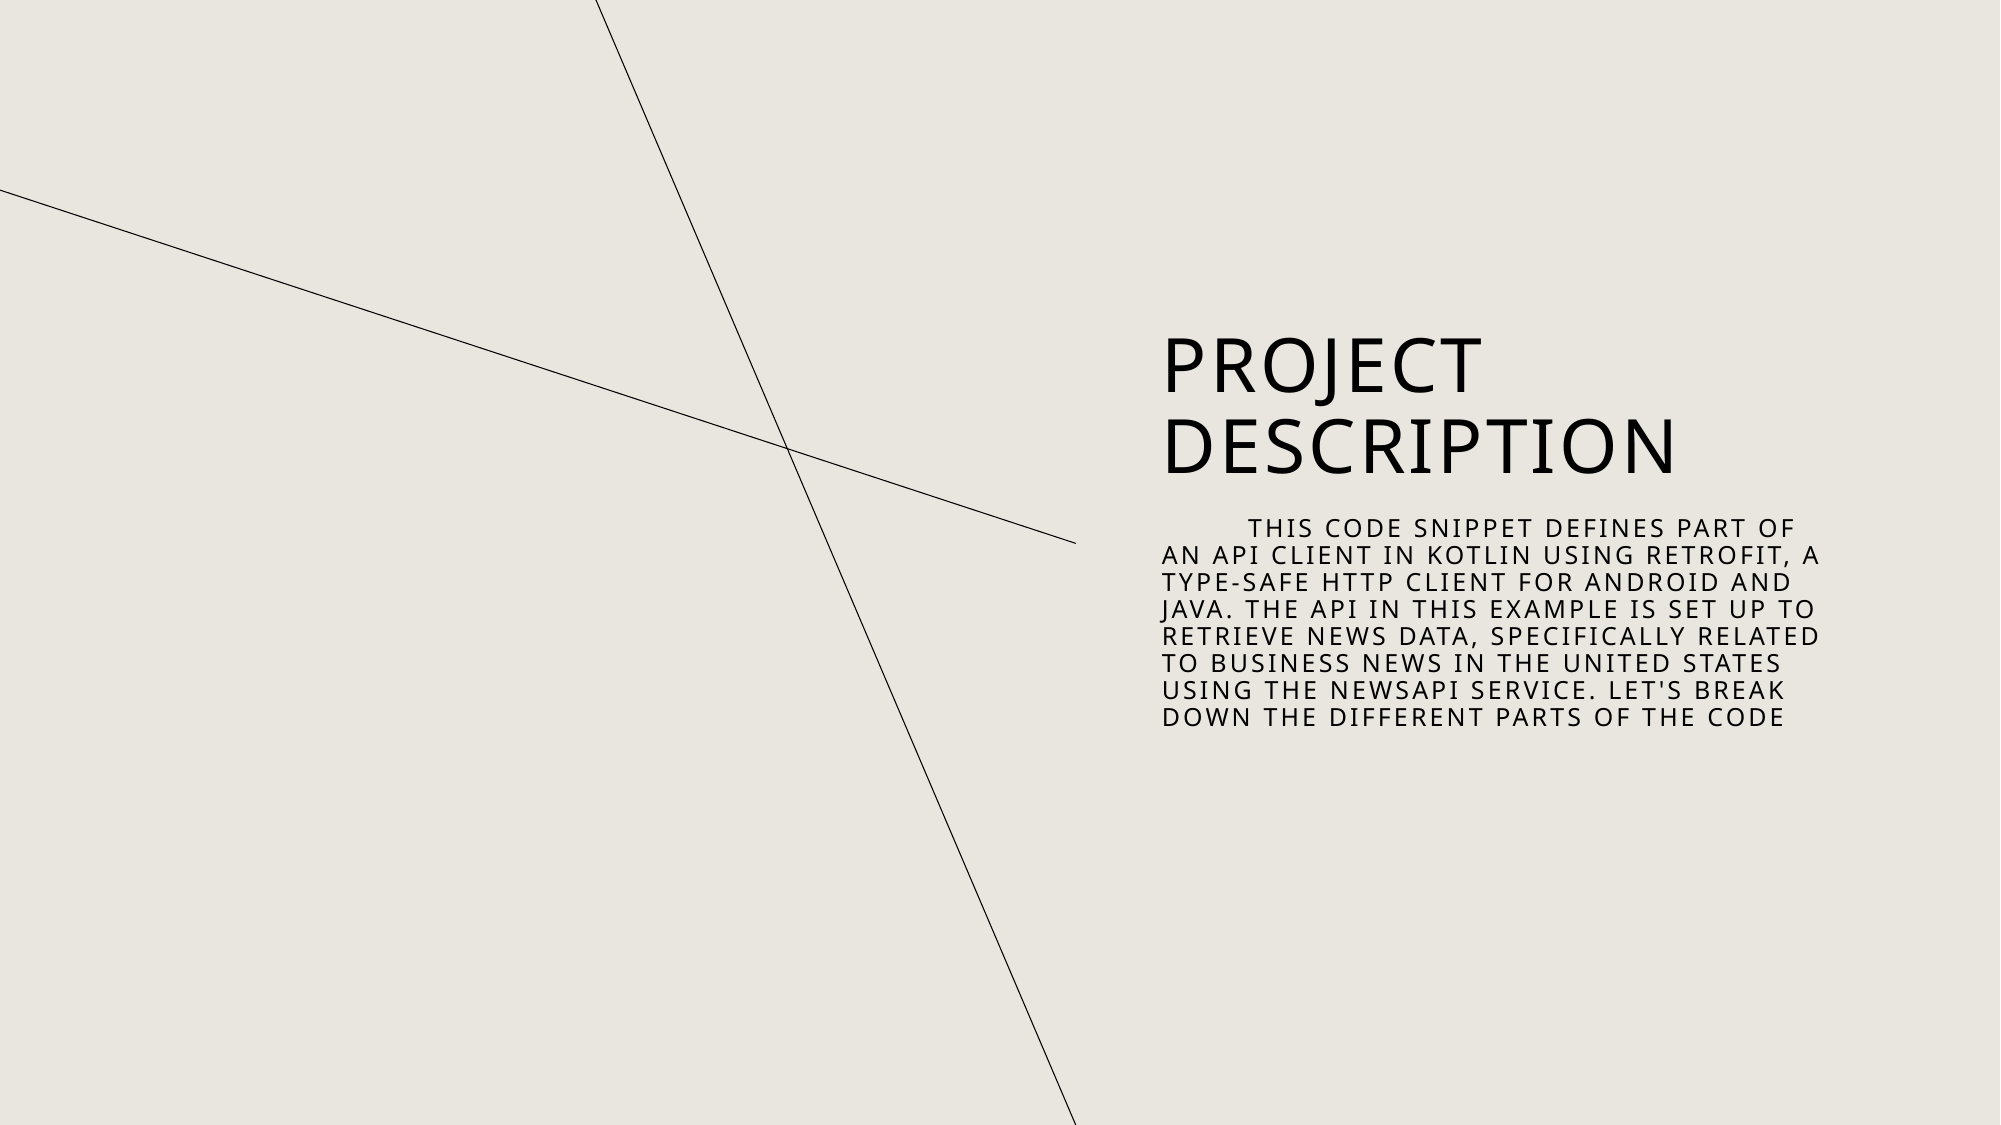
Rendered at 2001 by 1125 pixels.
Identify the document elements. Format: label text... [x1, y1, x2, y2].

title PROJECT DESCRIPTION This code snippet defines part of an API client in Kotlin using Retrofit, a type-safe HTTP client for Android and Java. The API in this example is set up to retrieve news data, specifically related to business news in the United States using the NewsAPI service. Let's break down the different parts of the code [1146, 180, 1848, 740]
